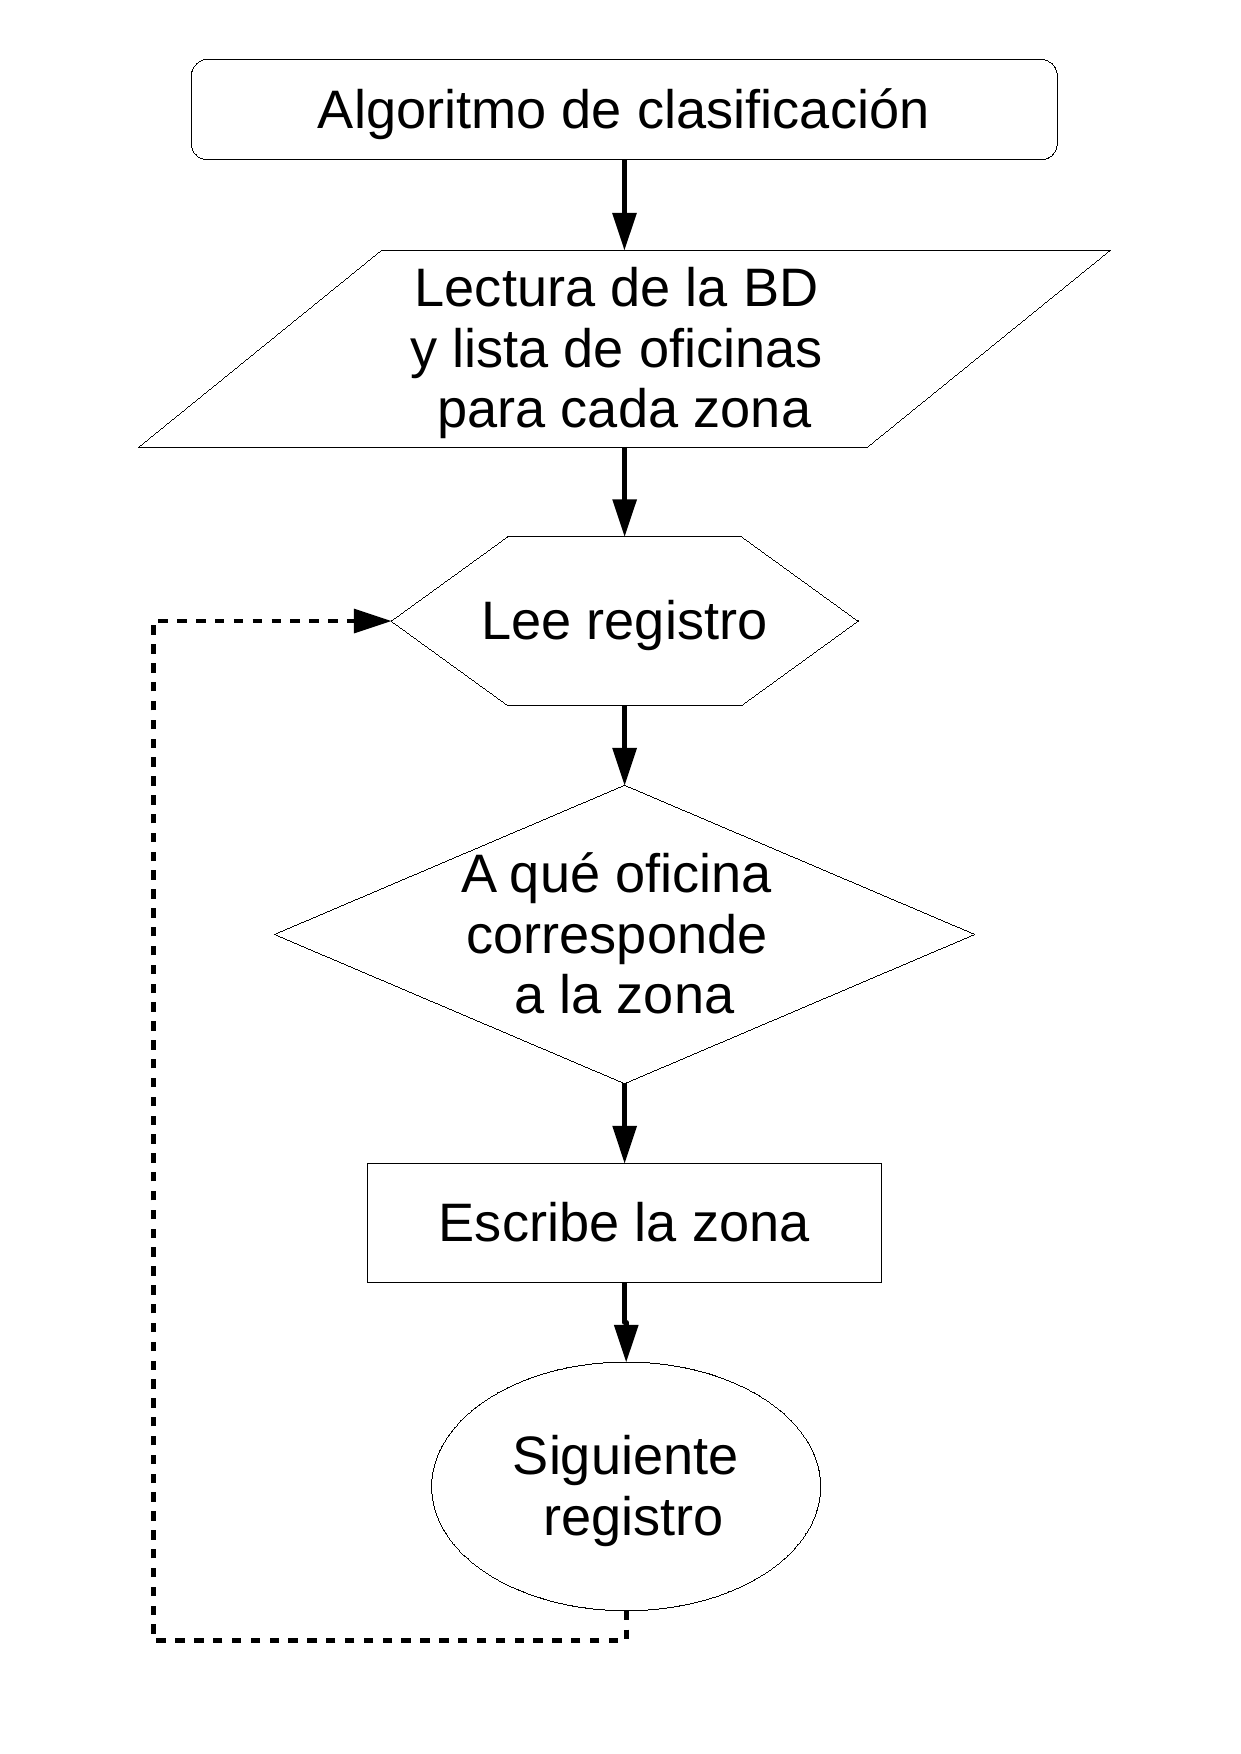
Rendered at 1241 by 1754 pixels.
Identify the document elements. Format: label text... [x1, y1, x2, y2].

text_box Escribe la zona [367, 1163, 882, 1283]
text_box Lee registro [392, 536, 859, 706]
text_box Lectura de la BD y lista de oficinas para cada zona [138, 250, 1111, 448]
text_box Siguiente registro [431, 1362, 821, 1611]
text_box A qué oficina corresponde a la zona [274, 785, 975, 1083]
text_box Algoritmo de clasificación [191, 59, 1058, 160]
